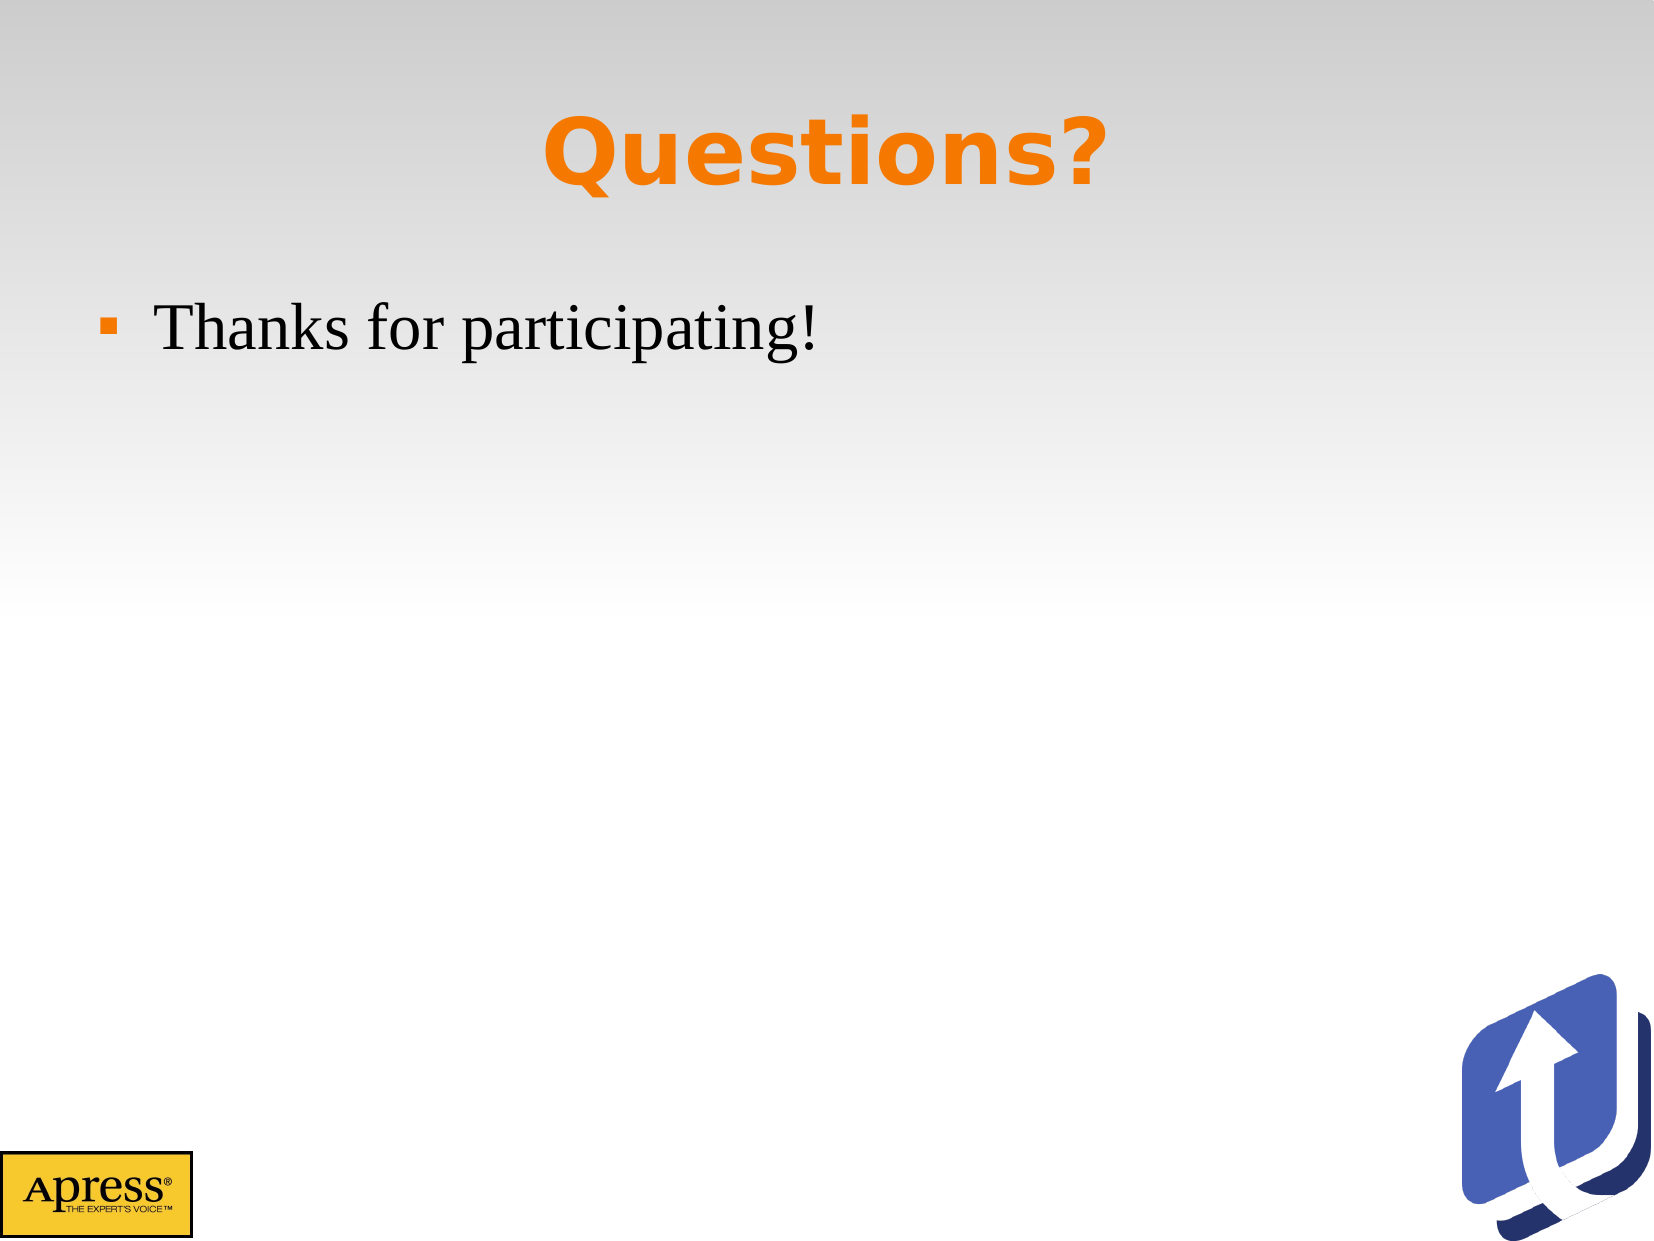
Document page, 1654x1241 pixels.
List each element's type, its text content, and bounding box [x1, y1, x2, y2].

picture [0, 1151, 193, 1238]
picture [1462, 974, 1651, 1241]
list Thanks for participating! [82, 290, 1571, 1109]
title Questions? [82, 49, 1571, 257]
